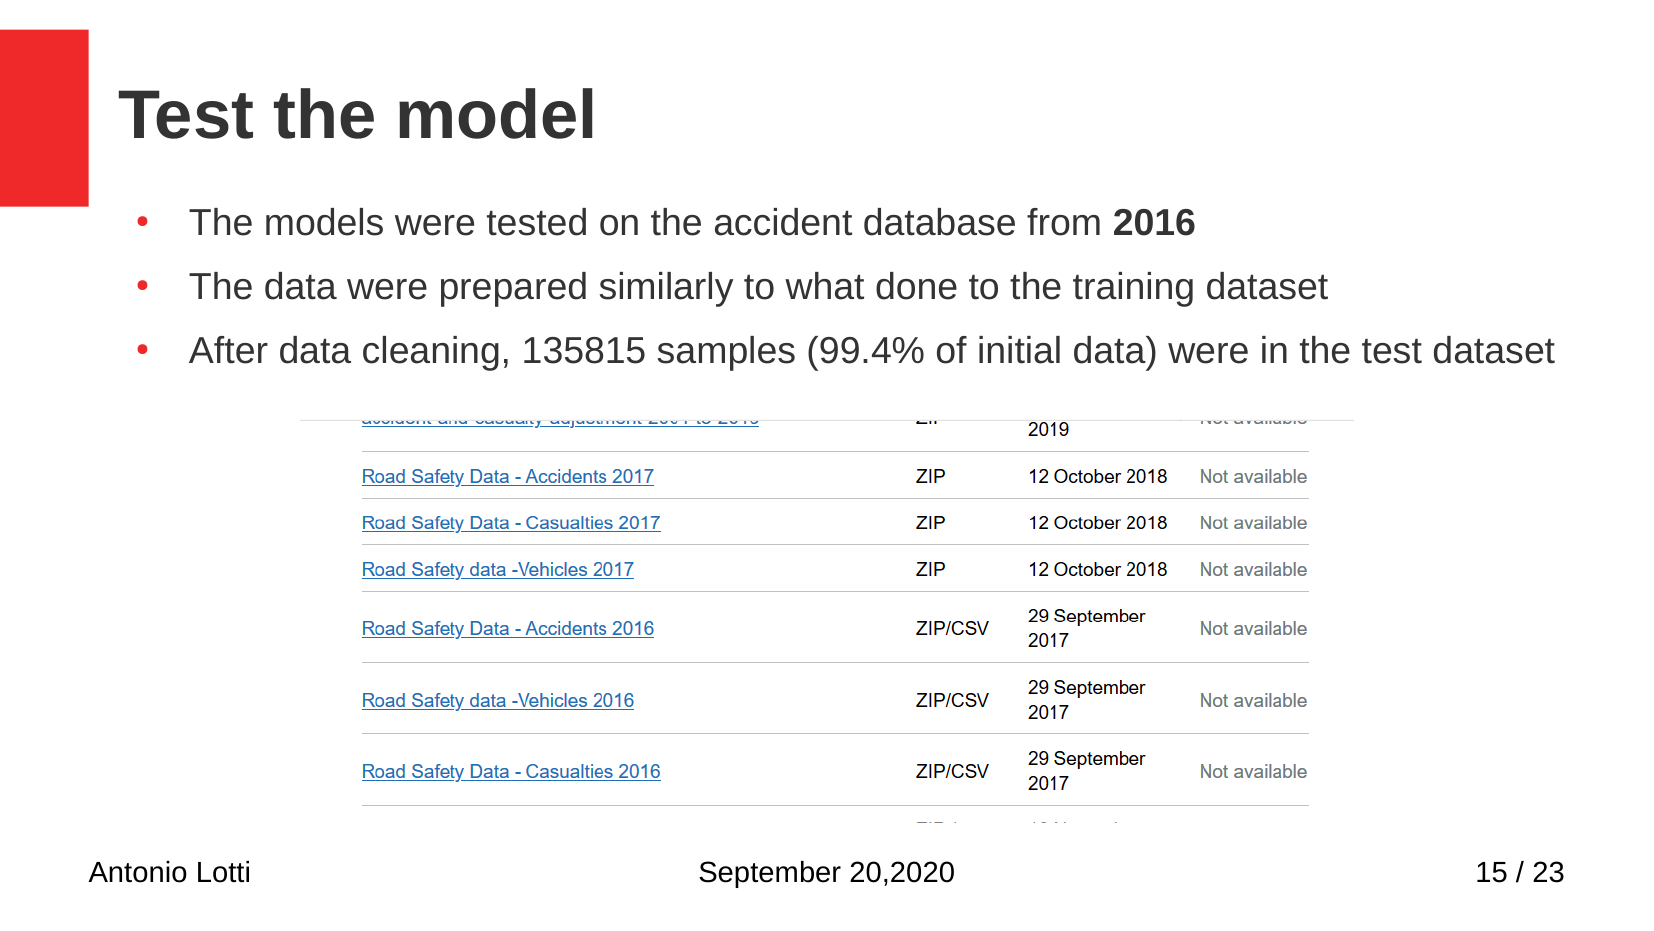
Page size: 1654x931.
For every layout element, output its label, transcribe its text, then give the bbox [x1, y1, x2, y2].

list The models were tested on the accident database from 2016 The data were prepared similarly to what done to the training dataset After data cleaning, 135815 samples (99.4% of initial data) were in the test dataset [118, 201, 1595, 443]
picture [300, 443, 1354, 823]
title Test the model [118, 37, 1571, 193]
